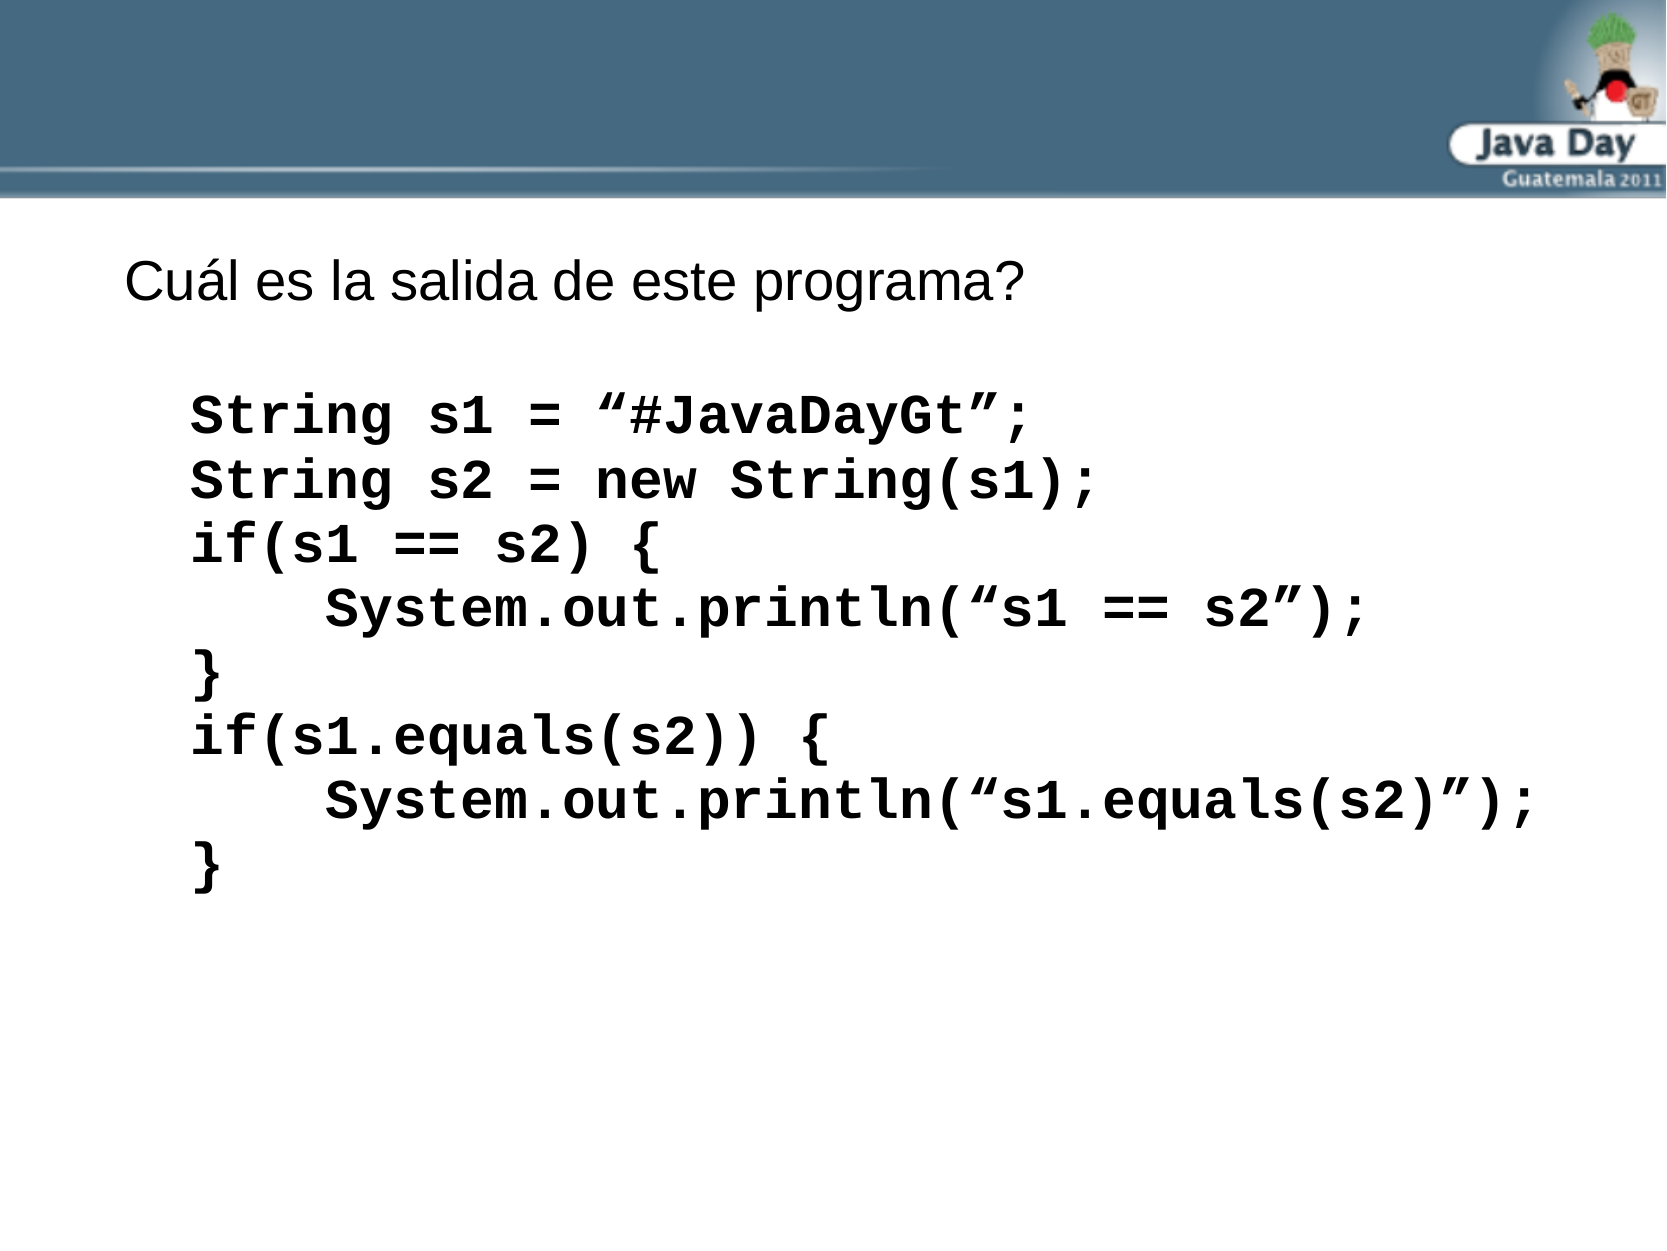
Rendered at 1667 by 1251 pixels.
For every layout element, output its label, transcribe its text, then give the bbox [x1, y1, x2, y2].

picture [0, 0, 1666, 200]
text_box String s1 = “#JavaDayGt”; String s2 = new String(s1); if(s1 == s2) { System.out.println(“s1 == s2”); } if(s1.equals(s2)) { System.out.println(“s1.equals(s2)”); } [190, 382, 1547, 960]
text_box Cuál es la salida de este programa? [124, 248, 1164, 314]
